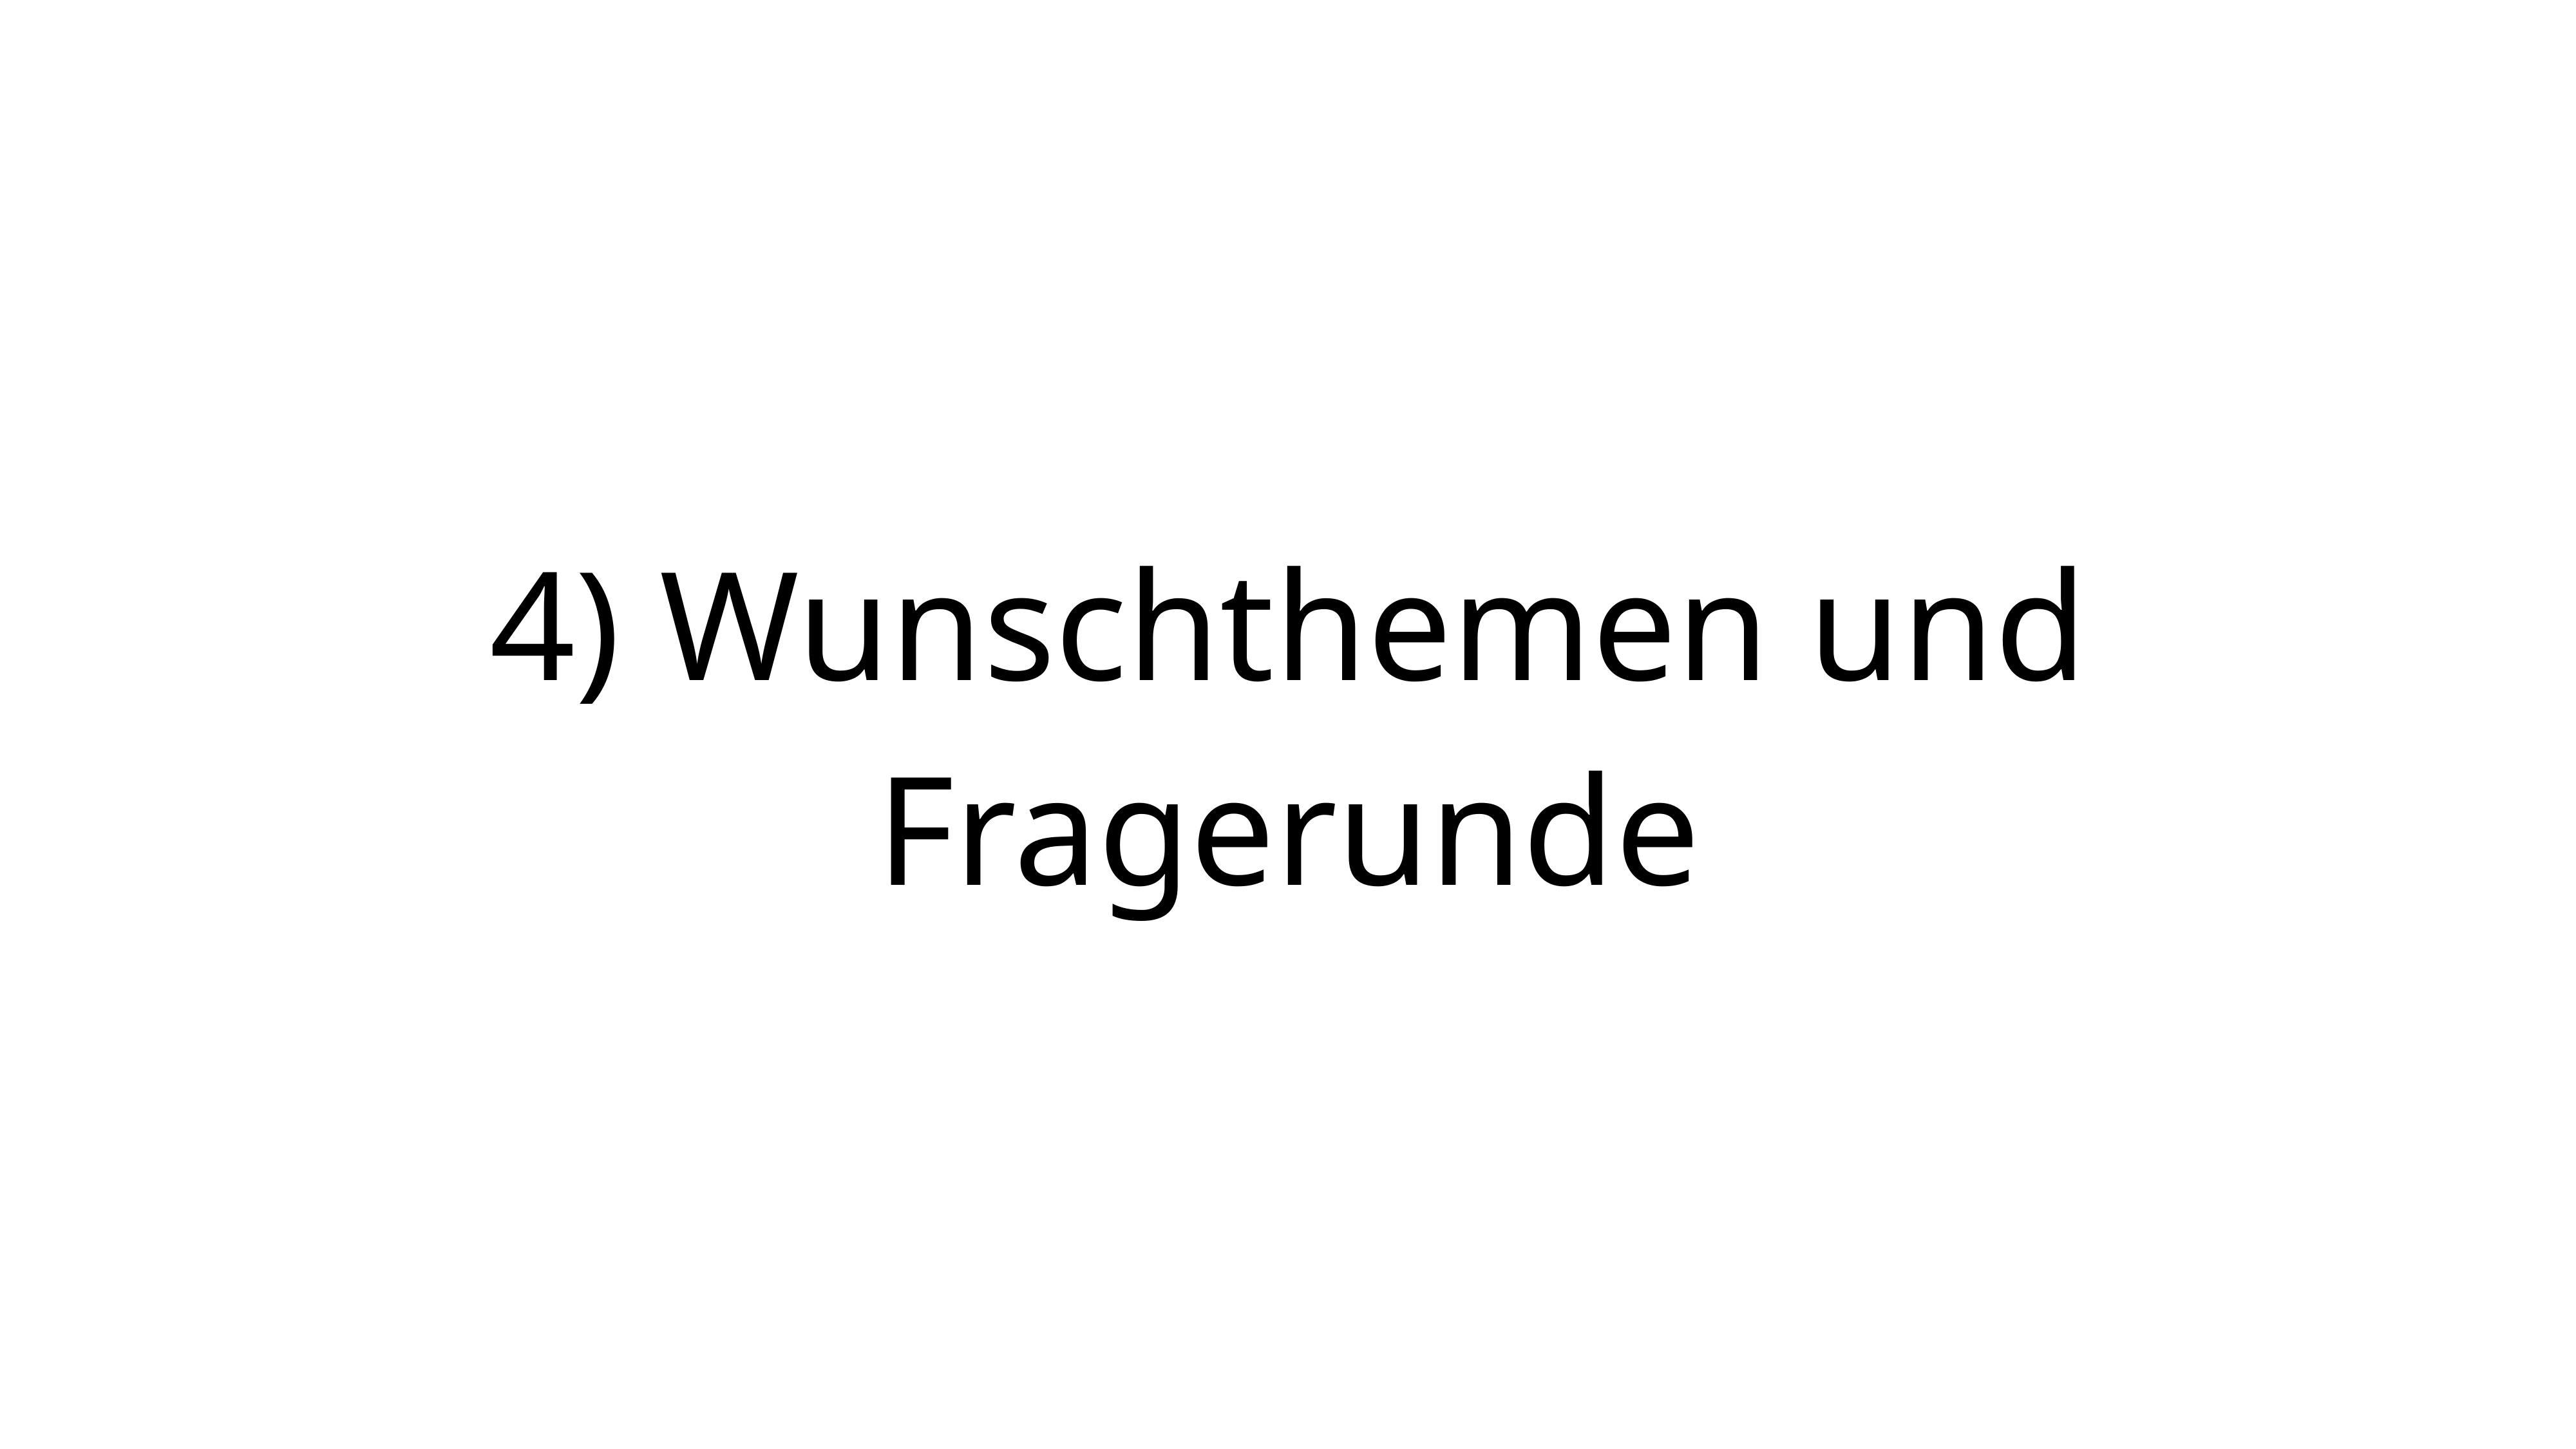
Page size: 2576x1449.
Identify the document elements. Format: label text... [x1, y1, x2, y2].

text_box 4) Wunschthemen und Fragerunde [252, 478, 2325, 971]
